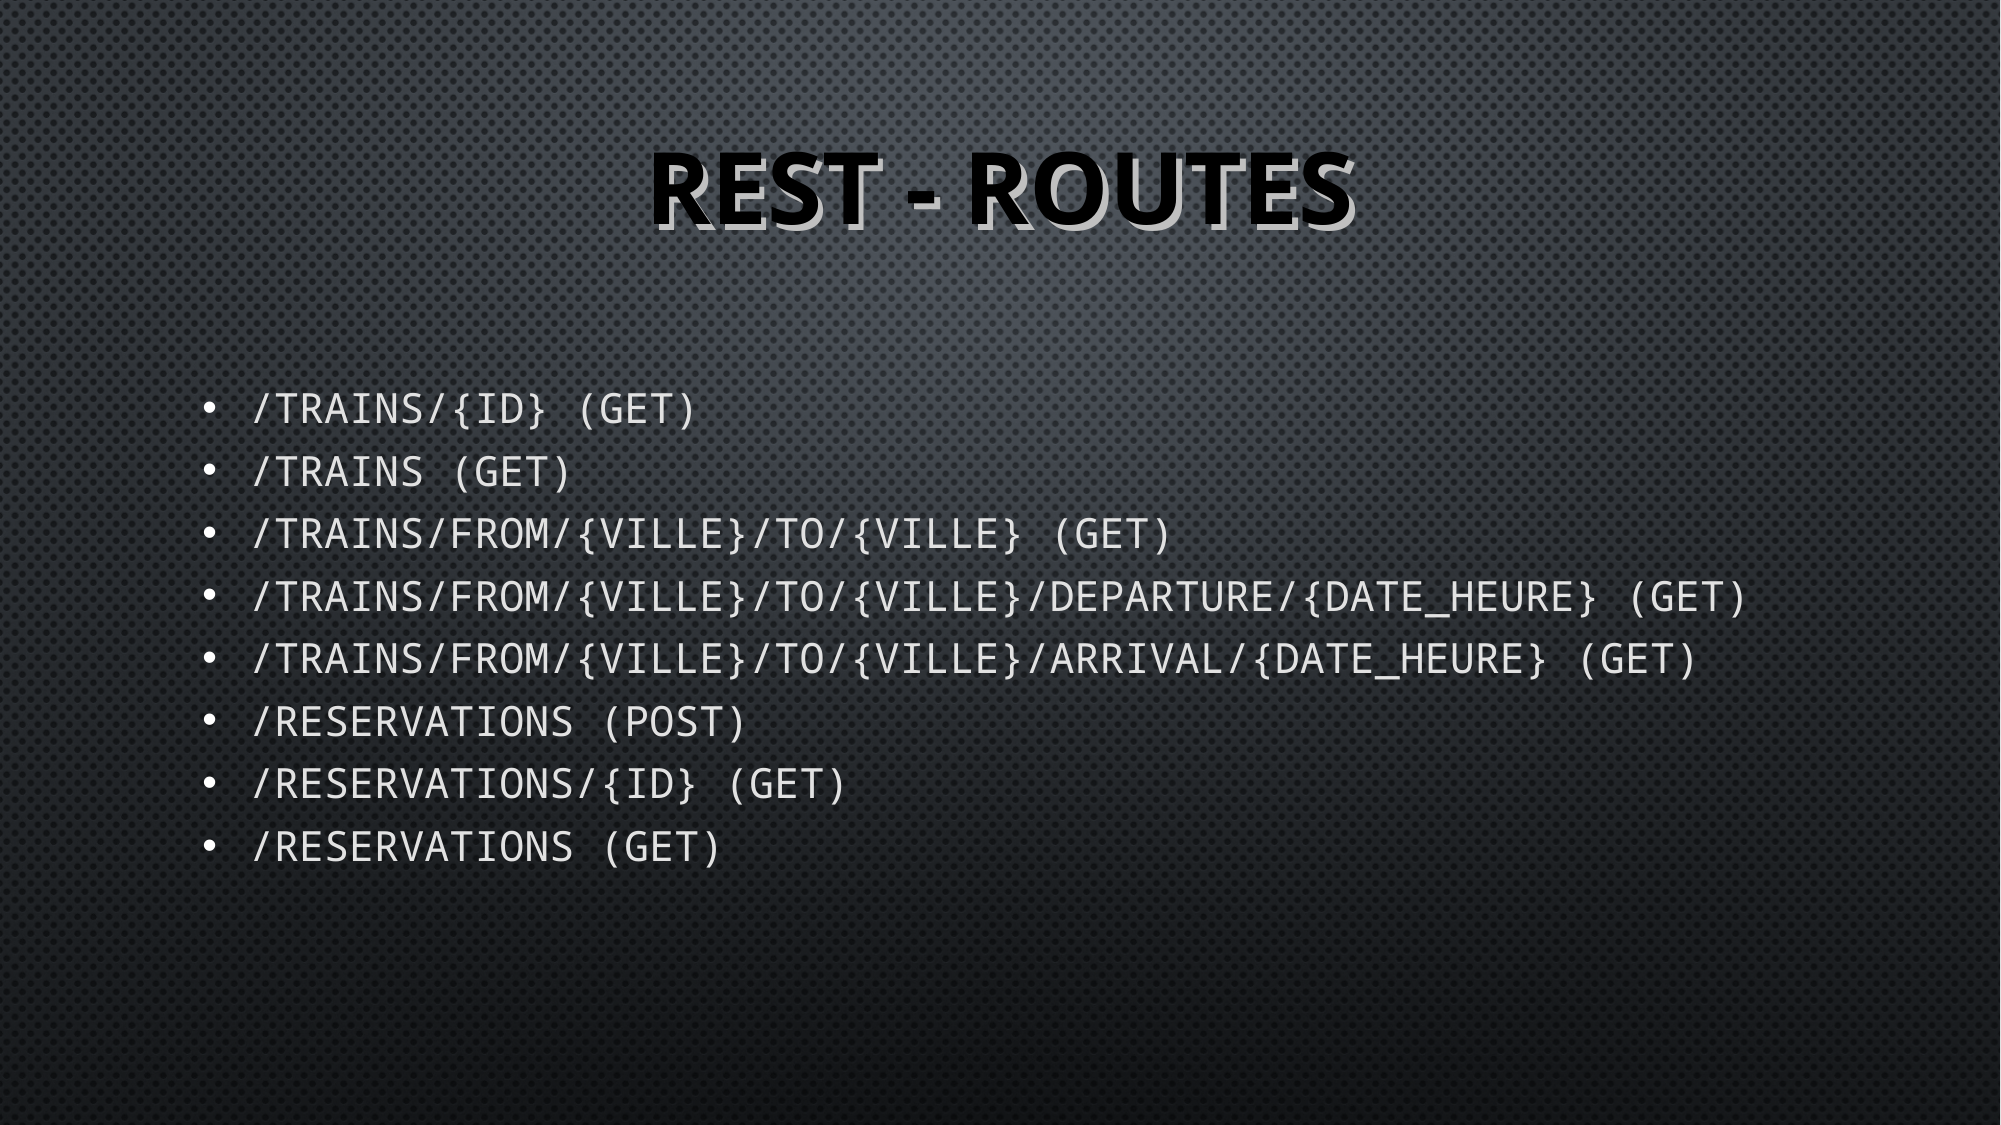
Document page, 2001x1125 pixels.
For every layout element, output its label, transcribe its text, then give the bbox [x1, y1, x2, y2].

title REST - Routes [187, 99, 1813, 270]
list /trains/{id} (GET) /trains (GET) /trains/from/{ville}/to/{ville} (GET) /trains/from/{ville}/to/{ville}/departure/{date_heure} (GET) /trains/from/{ville}/to/{ville}/arrival/{date_heure} (GET) /reservations (POST) /reservations/{id} (GET) /reservations (GET) [187, 301, 1813, 951]
